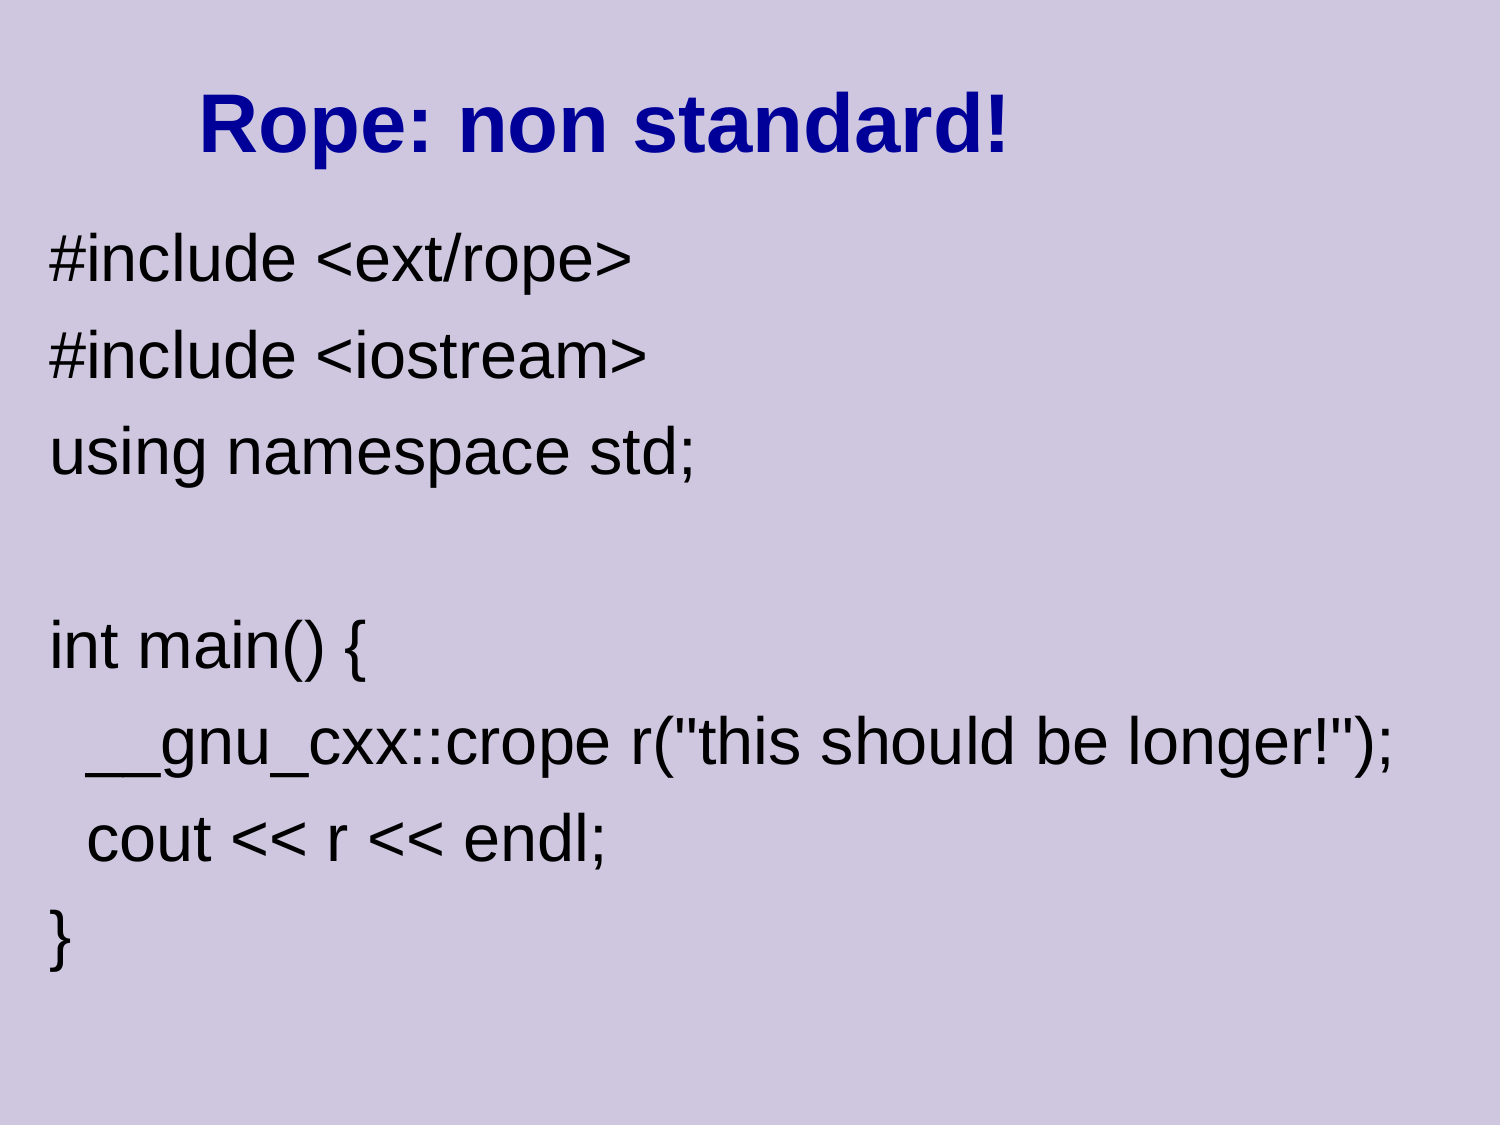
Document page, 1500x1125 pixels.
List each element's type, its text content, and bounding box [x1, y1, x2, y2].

list #include <ext/rope> #include <iostream> using namespace std; int main() { __gnu_cxx::crope r("this should be longer!"); cout << r << endl; } [49, 215, 1468, 1040]
title Rope: non standard! [198, 18, 1468, 215]
